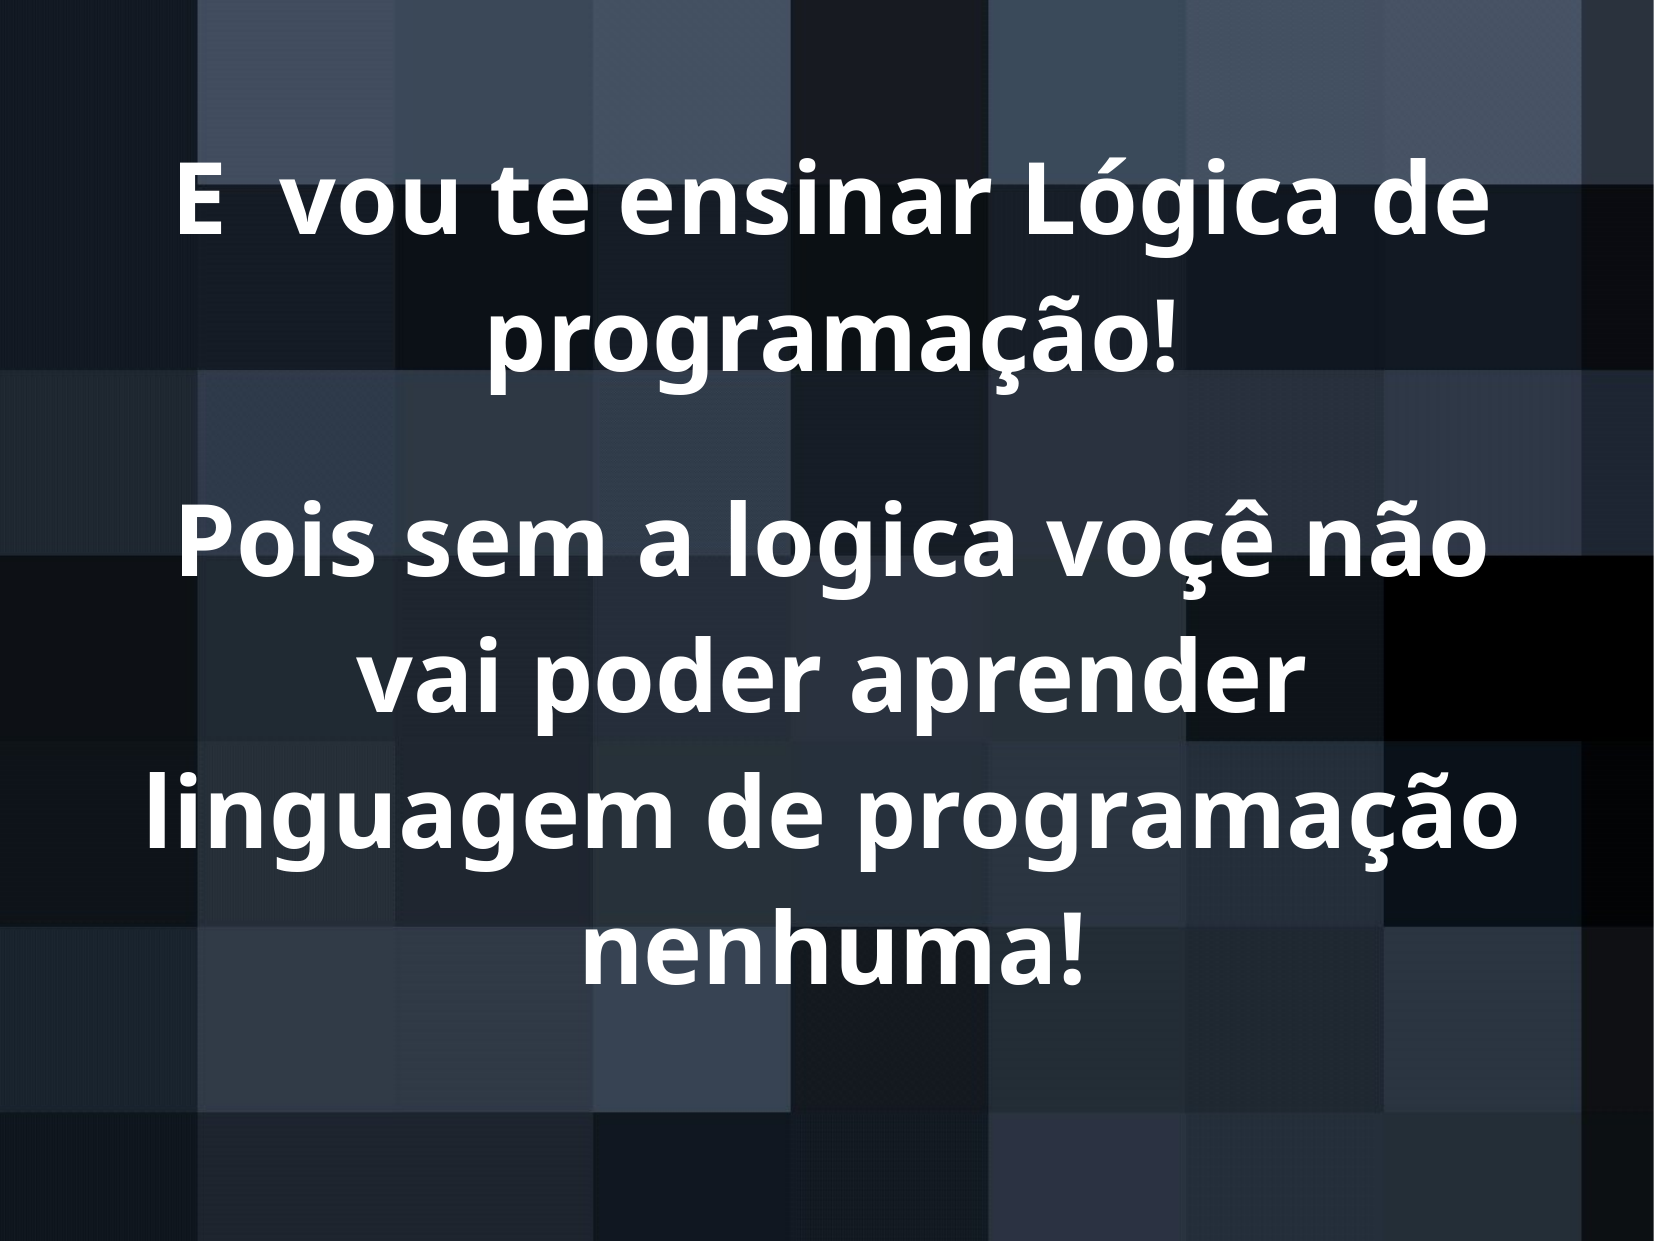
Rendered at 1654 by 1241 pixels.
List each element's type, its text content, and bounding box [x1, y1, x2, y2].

picture [0, 0, 1654, 1241]
title E vou te ensinar Lógica de programação! [88, 127, 1577, 401]
title Pois sem a logica voçê não vai poder aprender linguagem de programação nenhuma! [88, 469, 1577, 1015]
